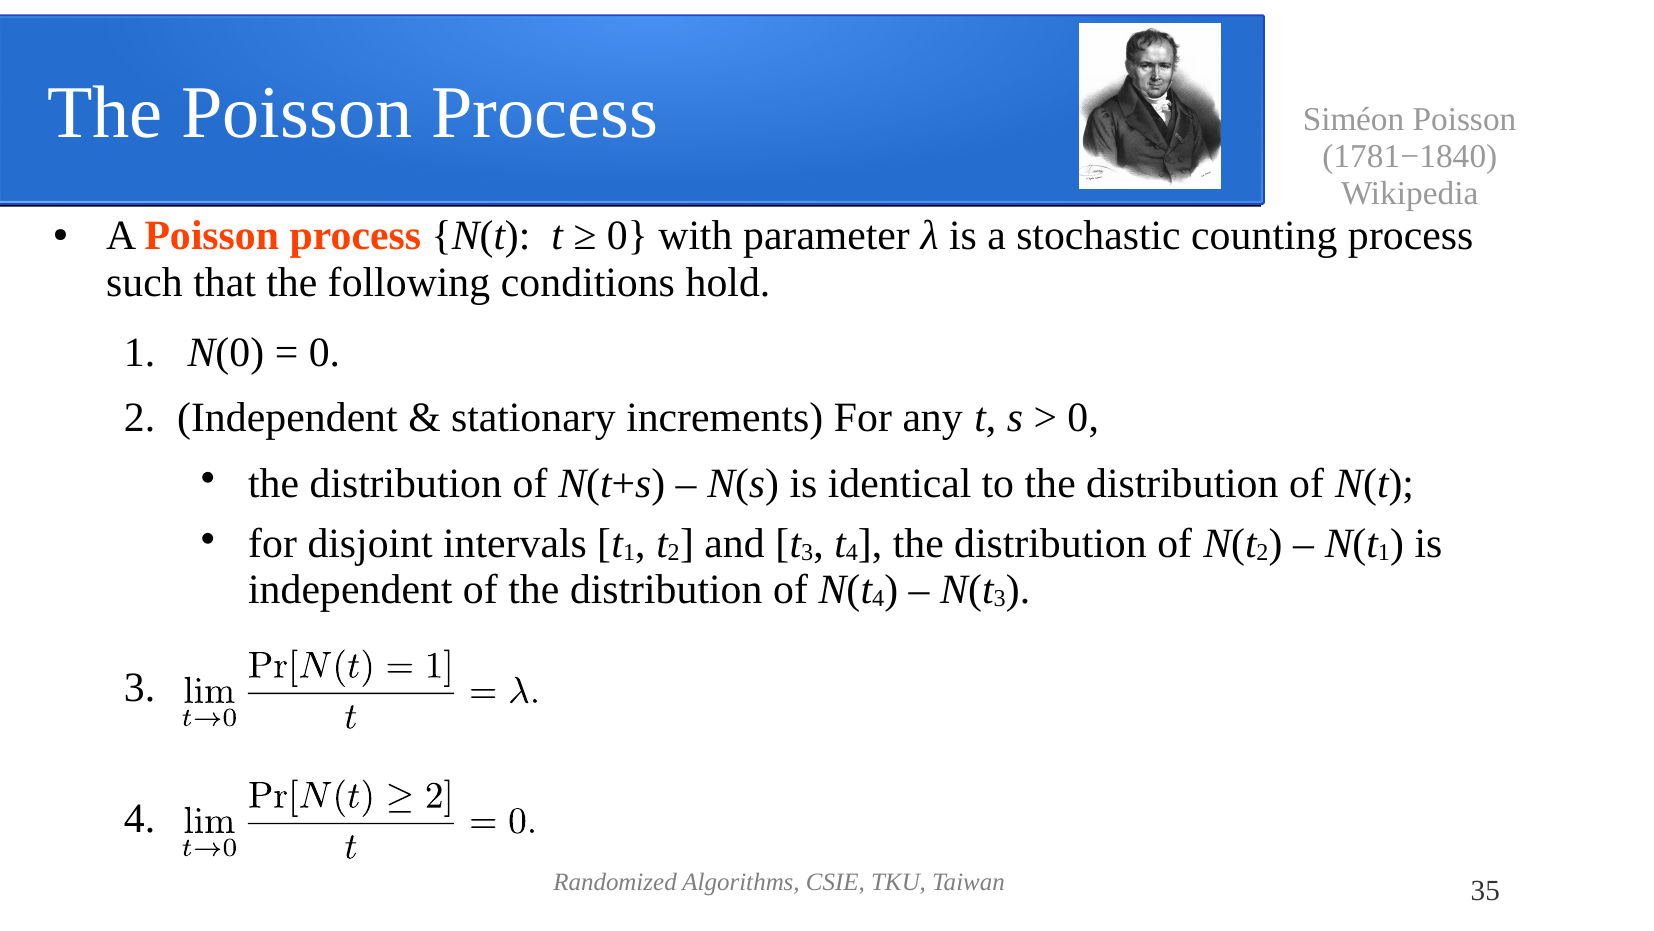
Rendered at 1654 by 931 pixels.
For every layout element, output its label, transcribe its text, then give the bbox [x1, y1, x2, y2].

picture [1079, 23, 1221, 189]
picture [179, 648, 539, 731]
list A Poisson process {N(t): t ≥ 0} with parameter λ is a stochastic counting process such that the following conditions hold. N(0) = 0. (Independent & stationary increments) For any t, s > 0, the distribution of N(t+s) – N(s) is identical to the distribution of N(t); for disjoint intervals [t1, t2] and [t3, t4], the distribution of N(t2) – N(t1) is independent of the distribution of N(t4) – N(t3). [35, 212, 1560, 851]
title The Poisson Process [47, 35, 1079, 189]
picture [179, 778, 536, 861]
text_box Siméon Poisson (1781−1840) Wikipedia [1254, 93, 1565, 220]
